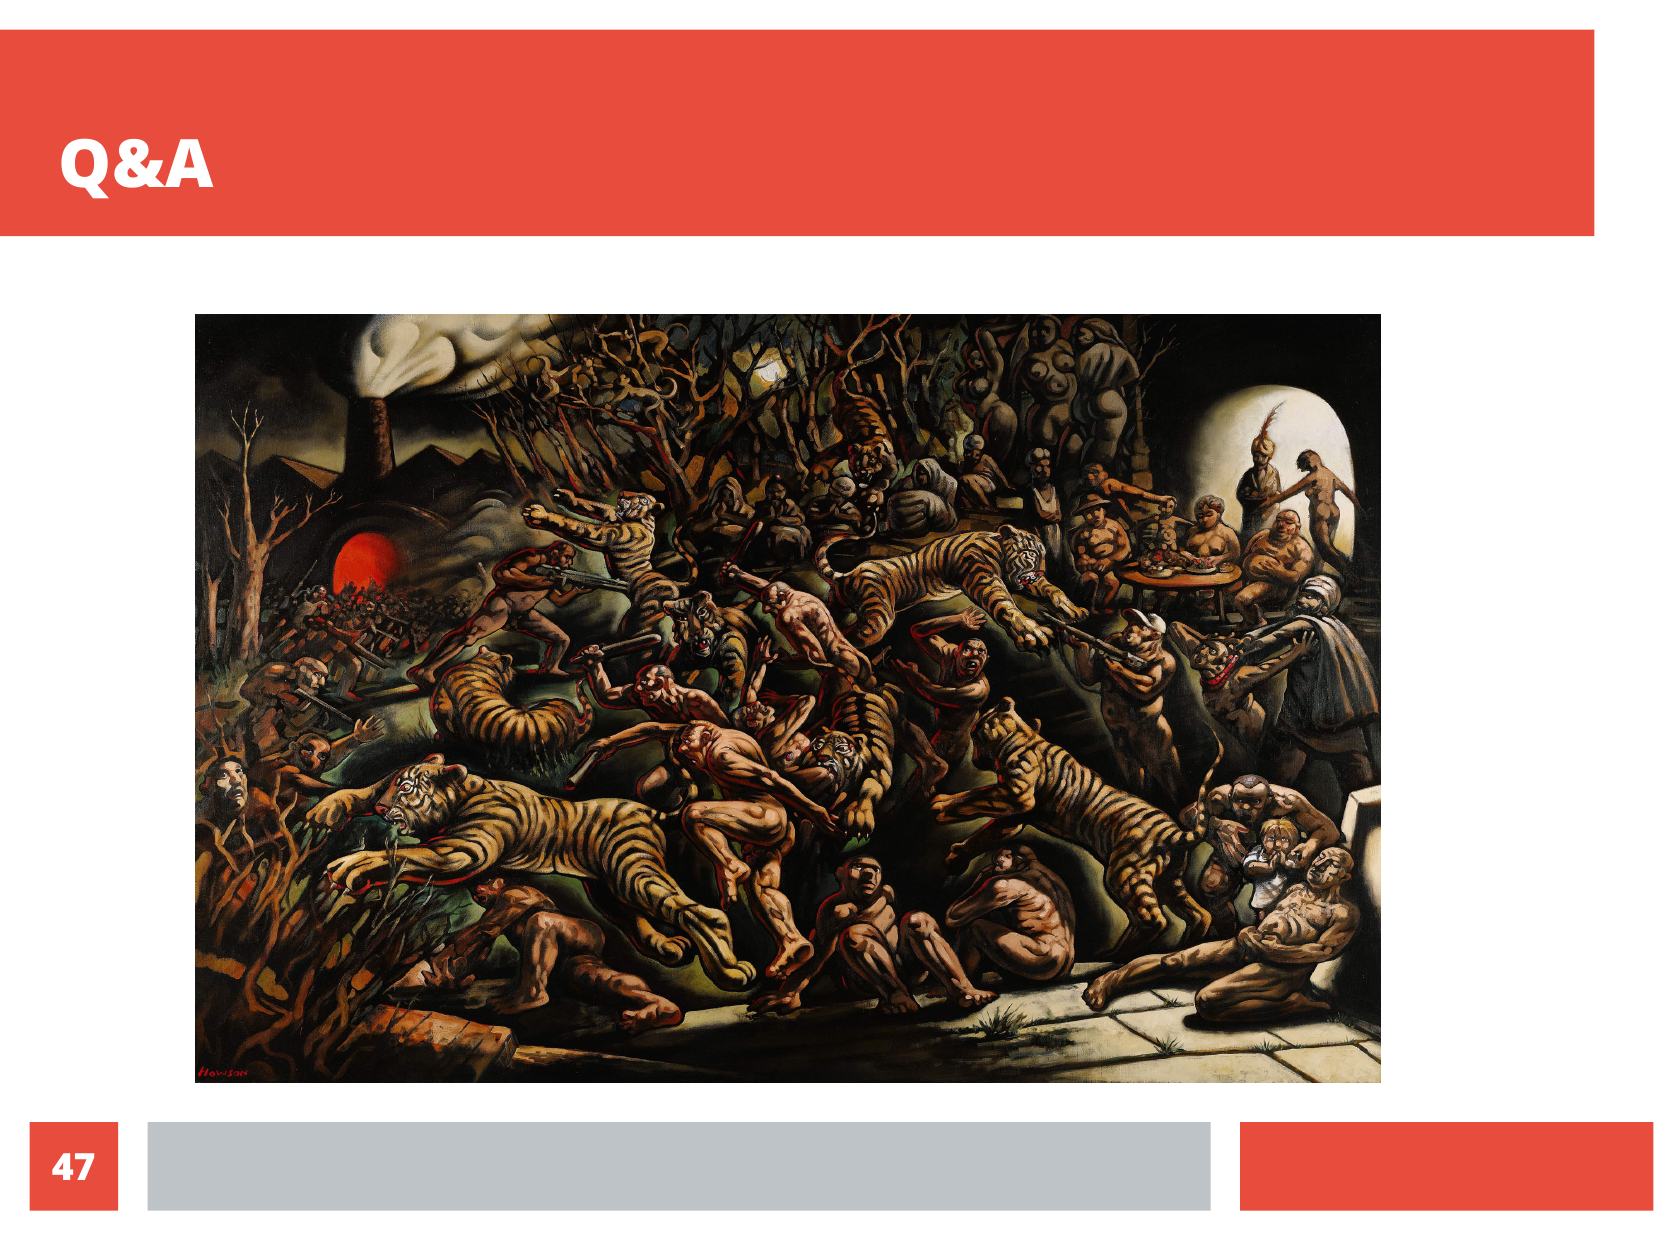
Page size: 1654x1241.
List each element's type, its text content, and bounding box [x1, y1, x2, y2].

picture [195, 314, 1381, 1083]
title Q&A [59, 59, 1595, 207]
